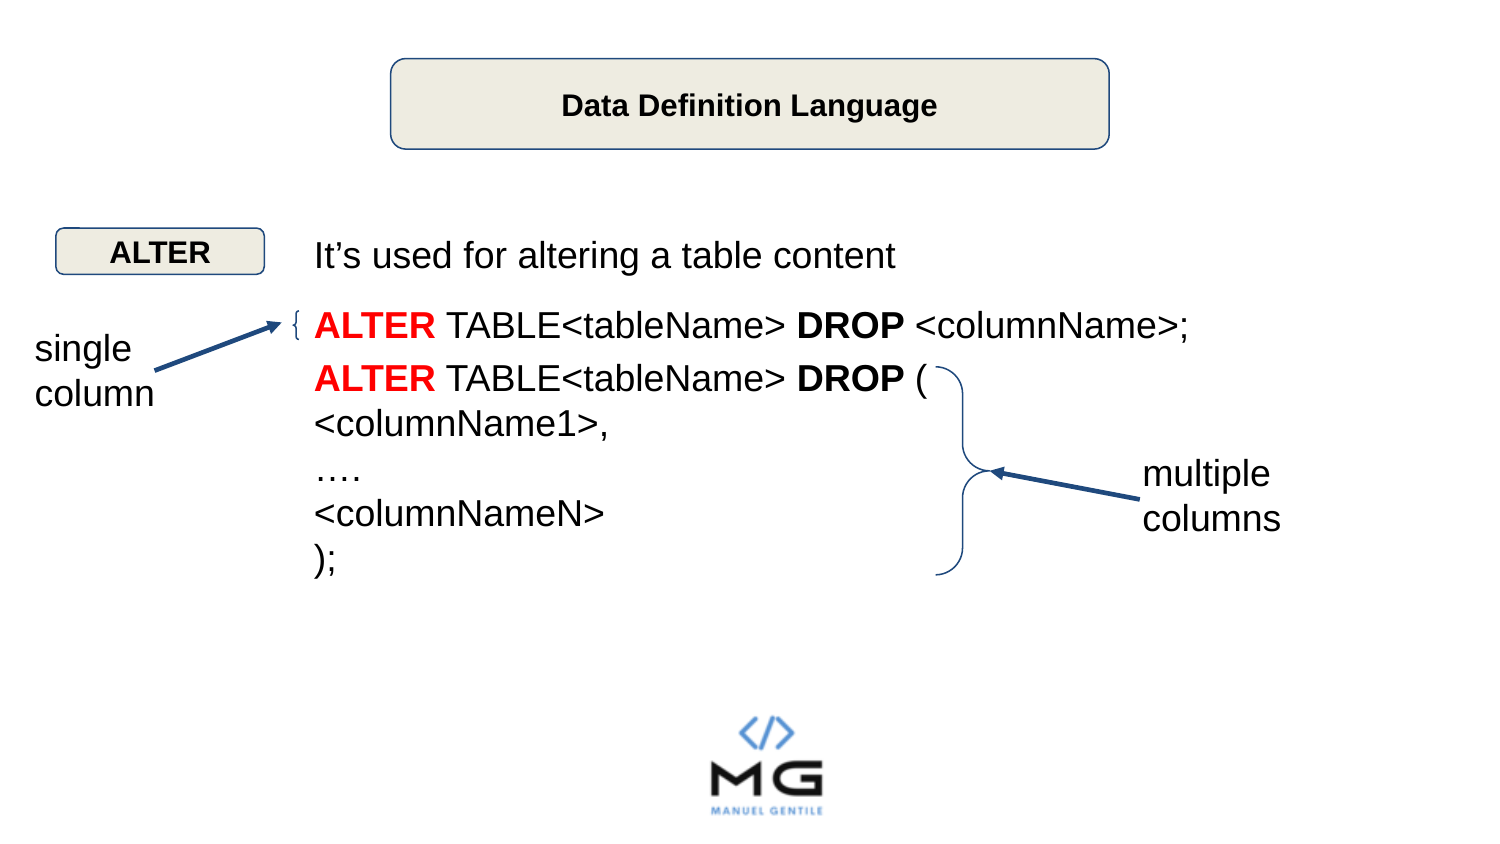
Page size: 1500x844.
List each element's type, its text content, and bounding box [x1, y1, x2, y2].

text_box It’s used for altering a table content [298, 216, 1110, 285]
text_box single column [19, 308, 186, 413]
text_box ALTER TABLE<tableName> DROP ( <columnName1>, …. <columnNameN> ); [298, 338, 1317, 594]
picture [688, 687, 846, 844]
text_box Data Definition Language [390, 58, 1110, 150]
text_box multiple columns [1127, 434, 1303, 539]
text_box ALTER TABLE<tableName> DROP <columnName>; [298, 285, 1455, 356]
text_box ALTER [55, 228, 265, 275]
